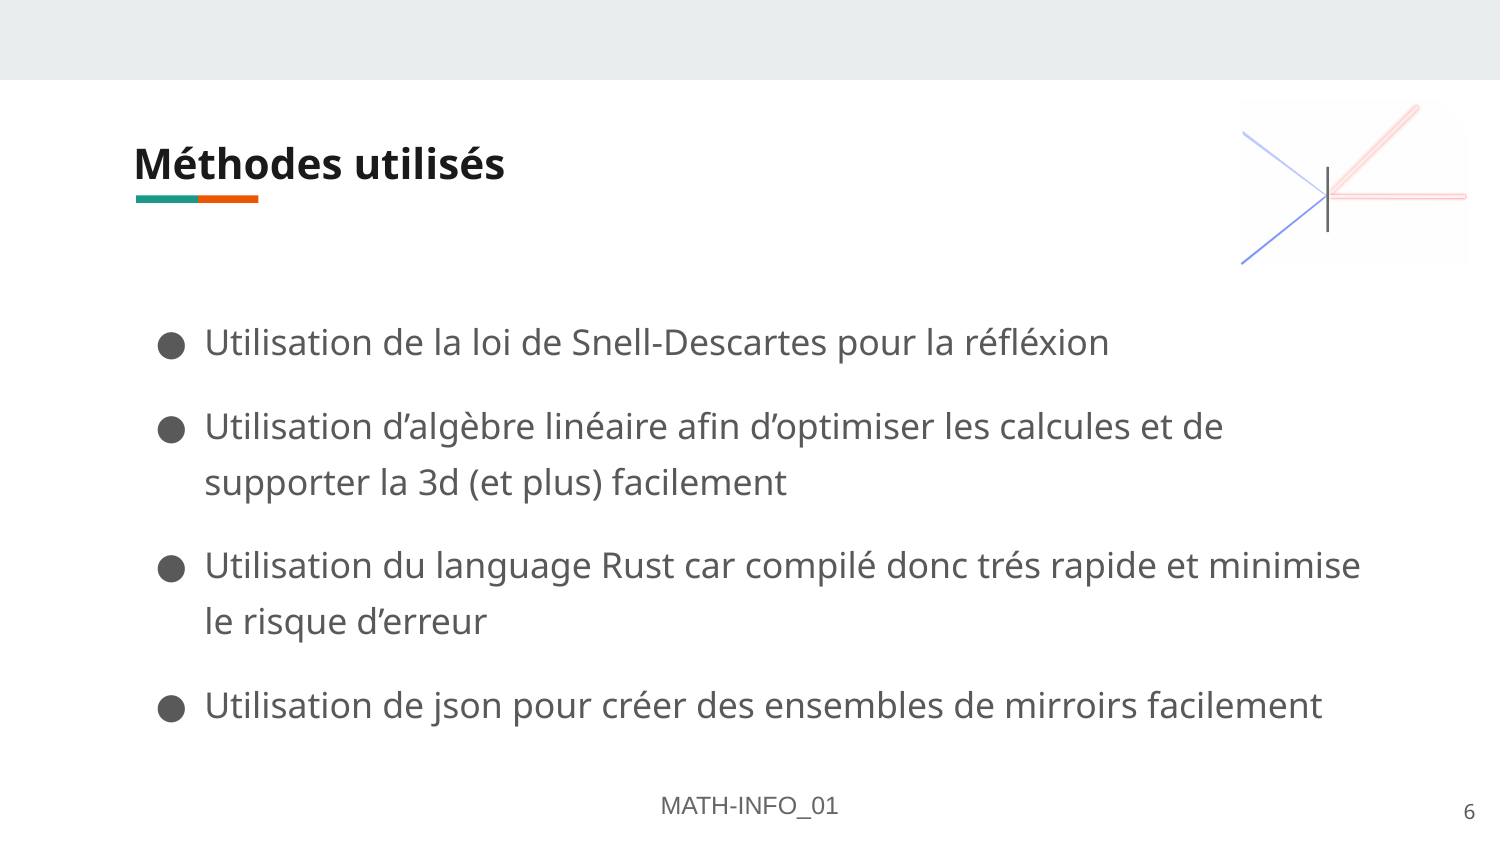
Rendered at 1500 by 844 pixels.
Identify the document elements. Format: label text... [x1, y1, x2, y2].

title Méthodes utilisés [118, 118, 1240, 207]
picture [1240, 100, 1469, 266]
text_box MATH-INFO_01 [645, 784, 855, 827]
list Utilisation de la loi de Snell-Descartes pour la réfléxion Utilisation d’algèbre linéaire afin d’optimiser les calcules et de supporter la 3d (et plus) facilement Utilisation du language Rust car compilé donc trés rapide et minimise le risque d’erreur Utilisation de json pour créer des ensembles de mirroirs facilement [118, 295, 1380, 785]
